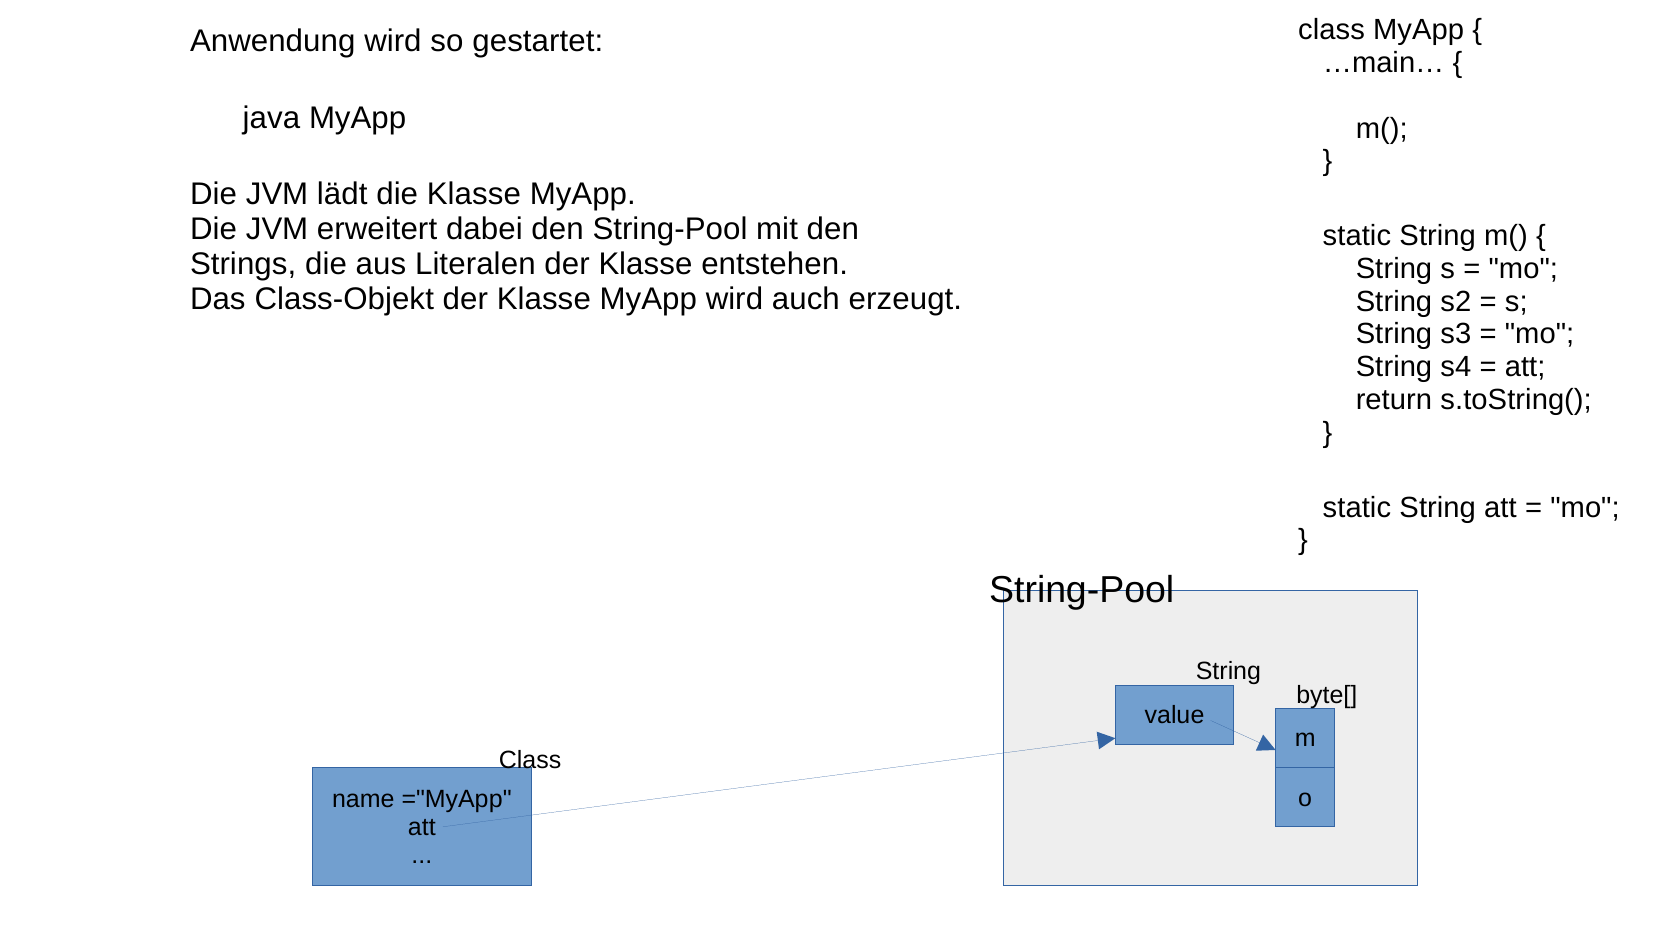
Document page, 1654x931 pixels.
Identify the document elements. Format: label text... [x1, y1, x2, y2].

text_box m [1275, 708, 1335, 767]
text_box String-Pool [974, 561, 1190, 618]
text_box byte[] [1281, 673, 1373, 717]
text_box String [1181, 649, 1277, 693]
text_box Anwendung wird so gestartet: java MyApp Die JVM lädt die Klasse MyApp. Die JVM erweitert dabei den String-Pool mit den Strings, die aus Literalen der Klasse entstehen. Das Class-Objekt der Klasse MyApp wird auch erzeugt. [175, 16, 979, 324]
text_box o [1275, 767, 1335, 827]
text_box Class [484, 738, 577, 782]
text_box [1003, 590, 1418, 886]
text_box class MyApp { …main… { m(); } static String m() { String s = "mo"; String s2 = s; String s3 = "mo"; String s4 = att; return s.toString(); } static String att = "mo"; } [1283, 5, 1631, 561]
text_box value [1115, 685, 1234, 745]
text_box name ="MyApp" att ... [312, 767, 532, 886]
